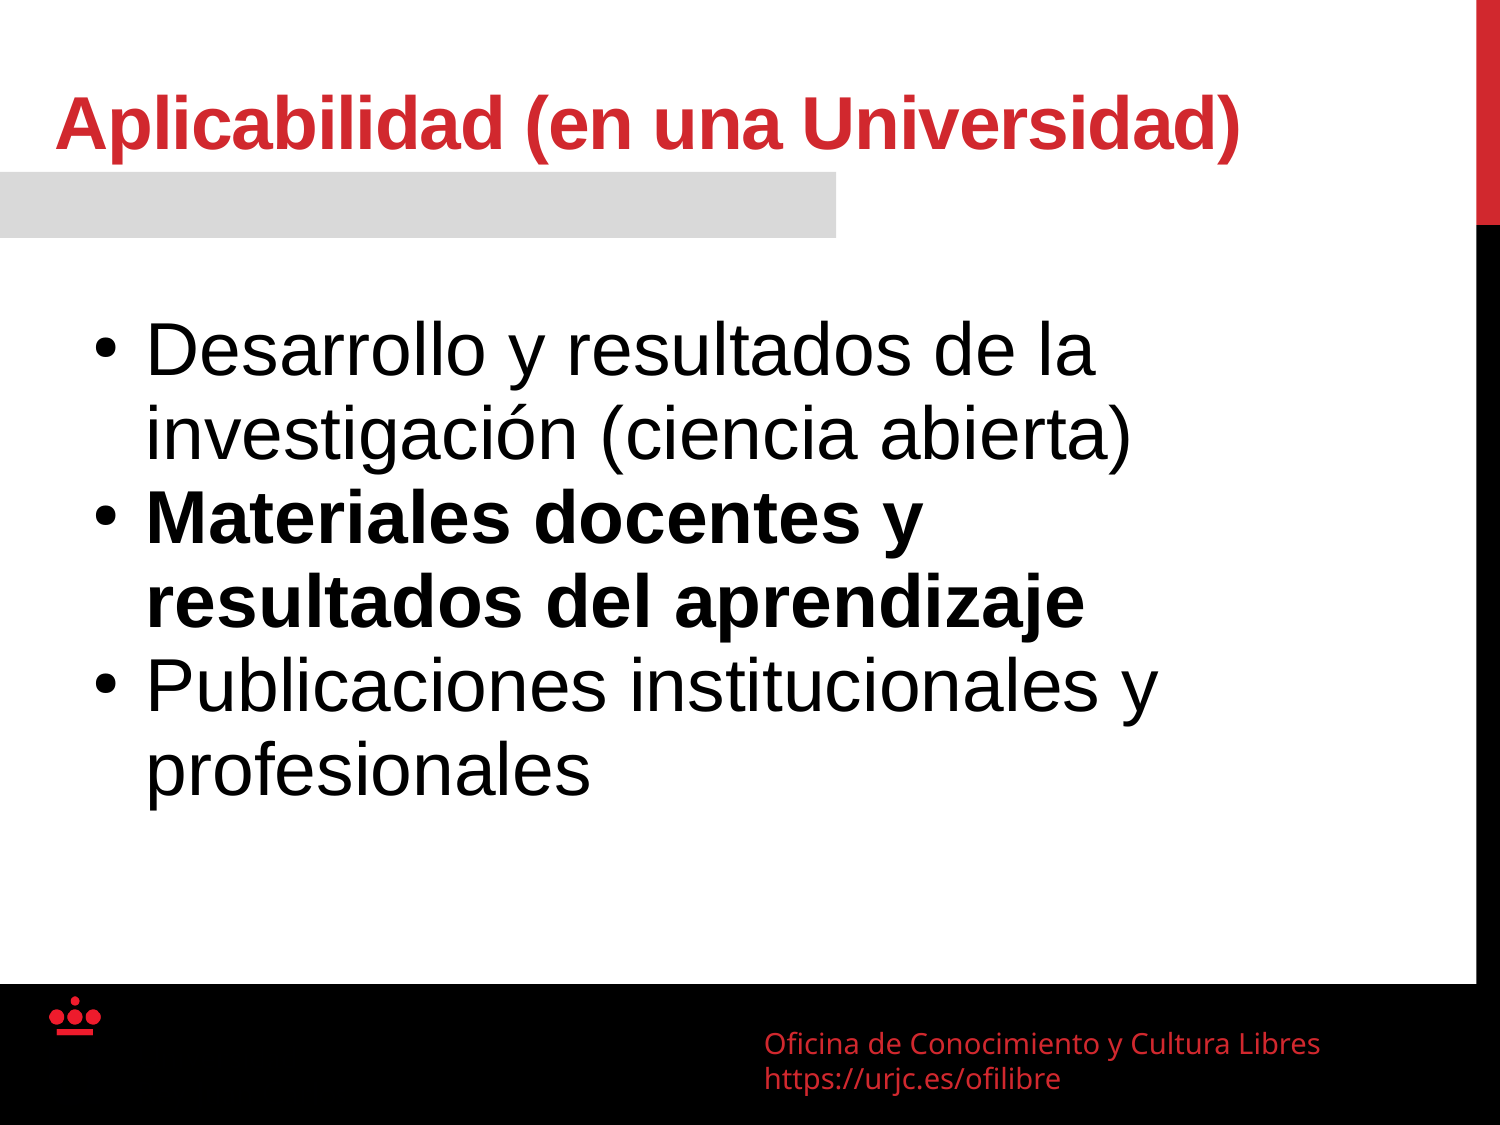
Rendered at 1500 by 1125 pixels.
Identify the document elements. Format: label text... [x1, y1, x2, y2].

text_box [0, 171, 837, 238]
text_box Oficina de Conocimiento y Cultura Libres https://urjc.es/ofilibre [748, 1017, 1500, 1125]
text_box Aplicabilidad (en una Universidad) [39, 24, 1366, 172]
text_box [0, 984, 1500, 1125]
text_box Desarrollo y resultados de la investigación (ciencia abierta) Materiales docentes y resultados del aprendizaje Publicaciones institucionales y profesionales [60, 299, 1254, 903]
picture [49, 996, 346, 1111]
title [75, 172, 1026, 250]
